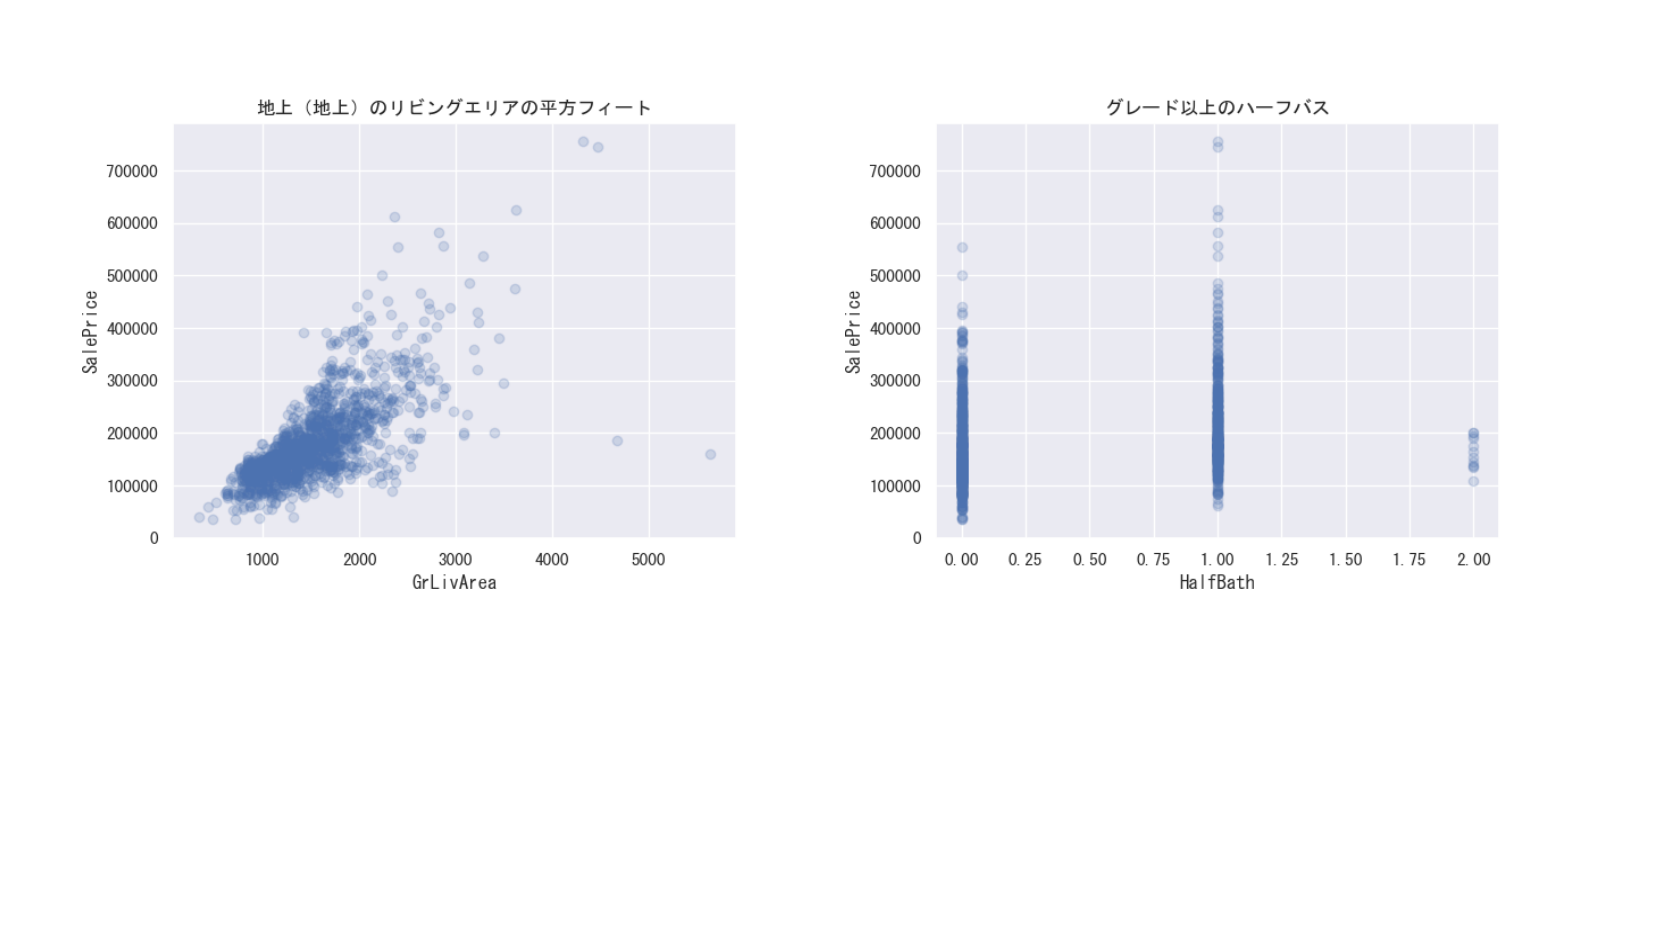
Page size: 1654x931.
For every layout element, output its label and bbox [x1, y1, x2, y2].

picture [82, 58, 809, 598]
picture [845, 58, 1572, 598]
